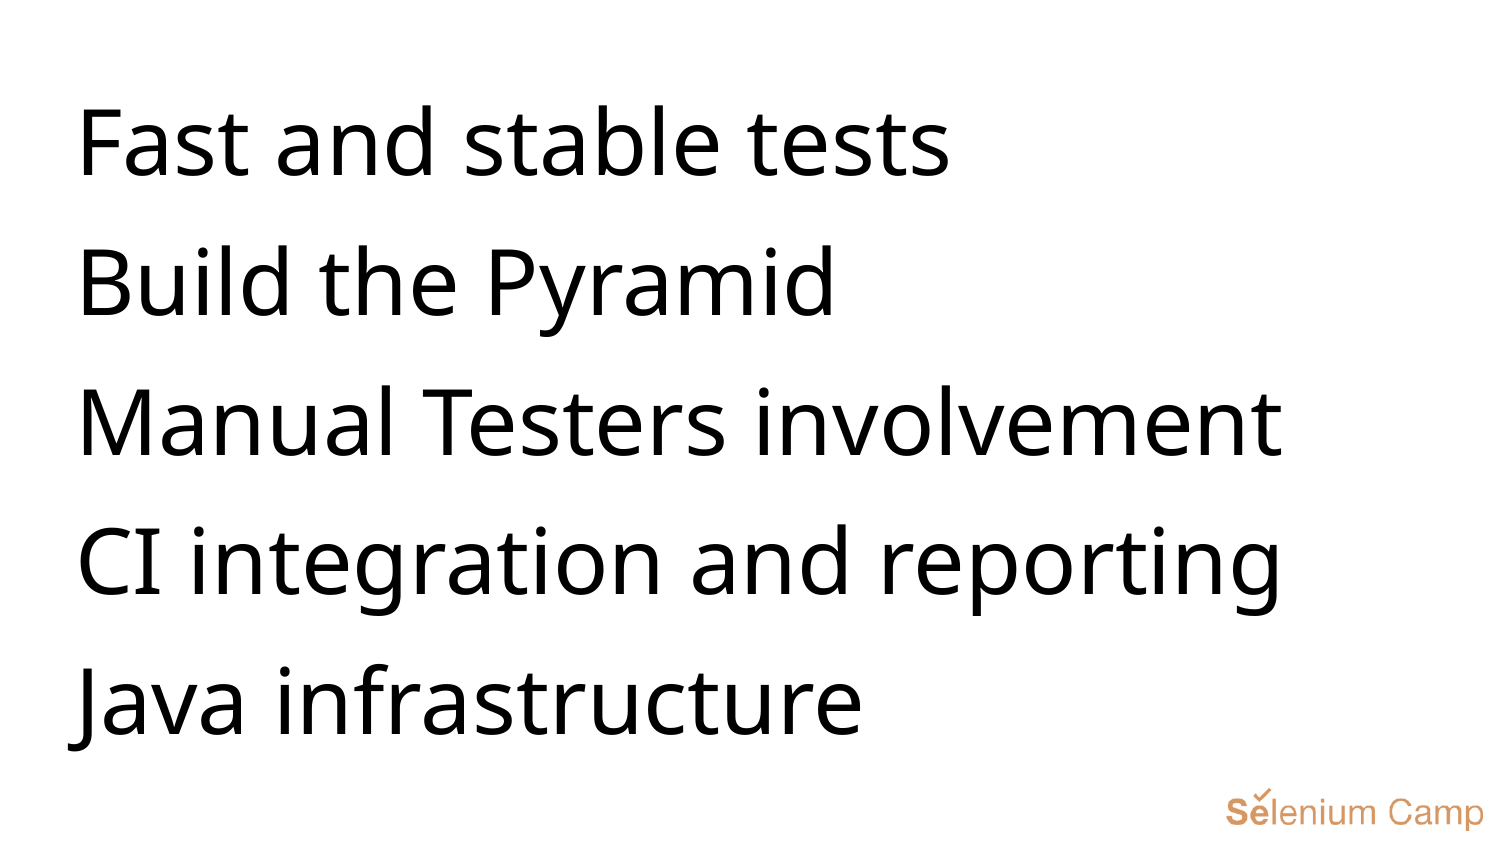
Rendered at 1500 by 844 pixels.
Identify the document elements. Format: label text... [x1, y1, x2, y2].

list Fast and stable tests Build the Pyramid Manual Testers involvement CI integration and reporting Java infrastructure [60, 60, 1441, 781]
picture [1226, 787, 1483, 831]
